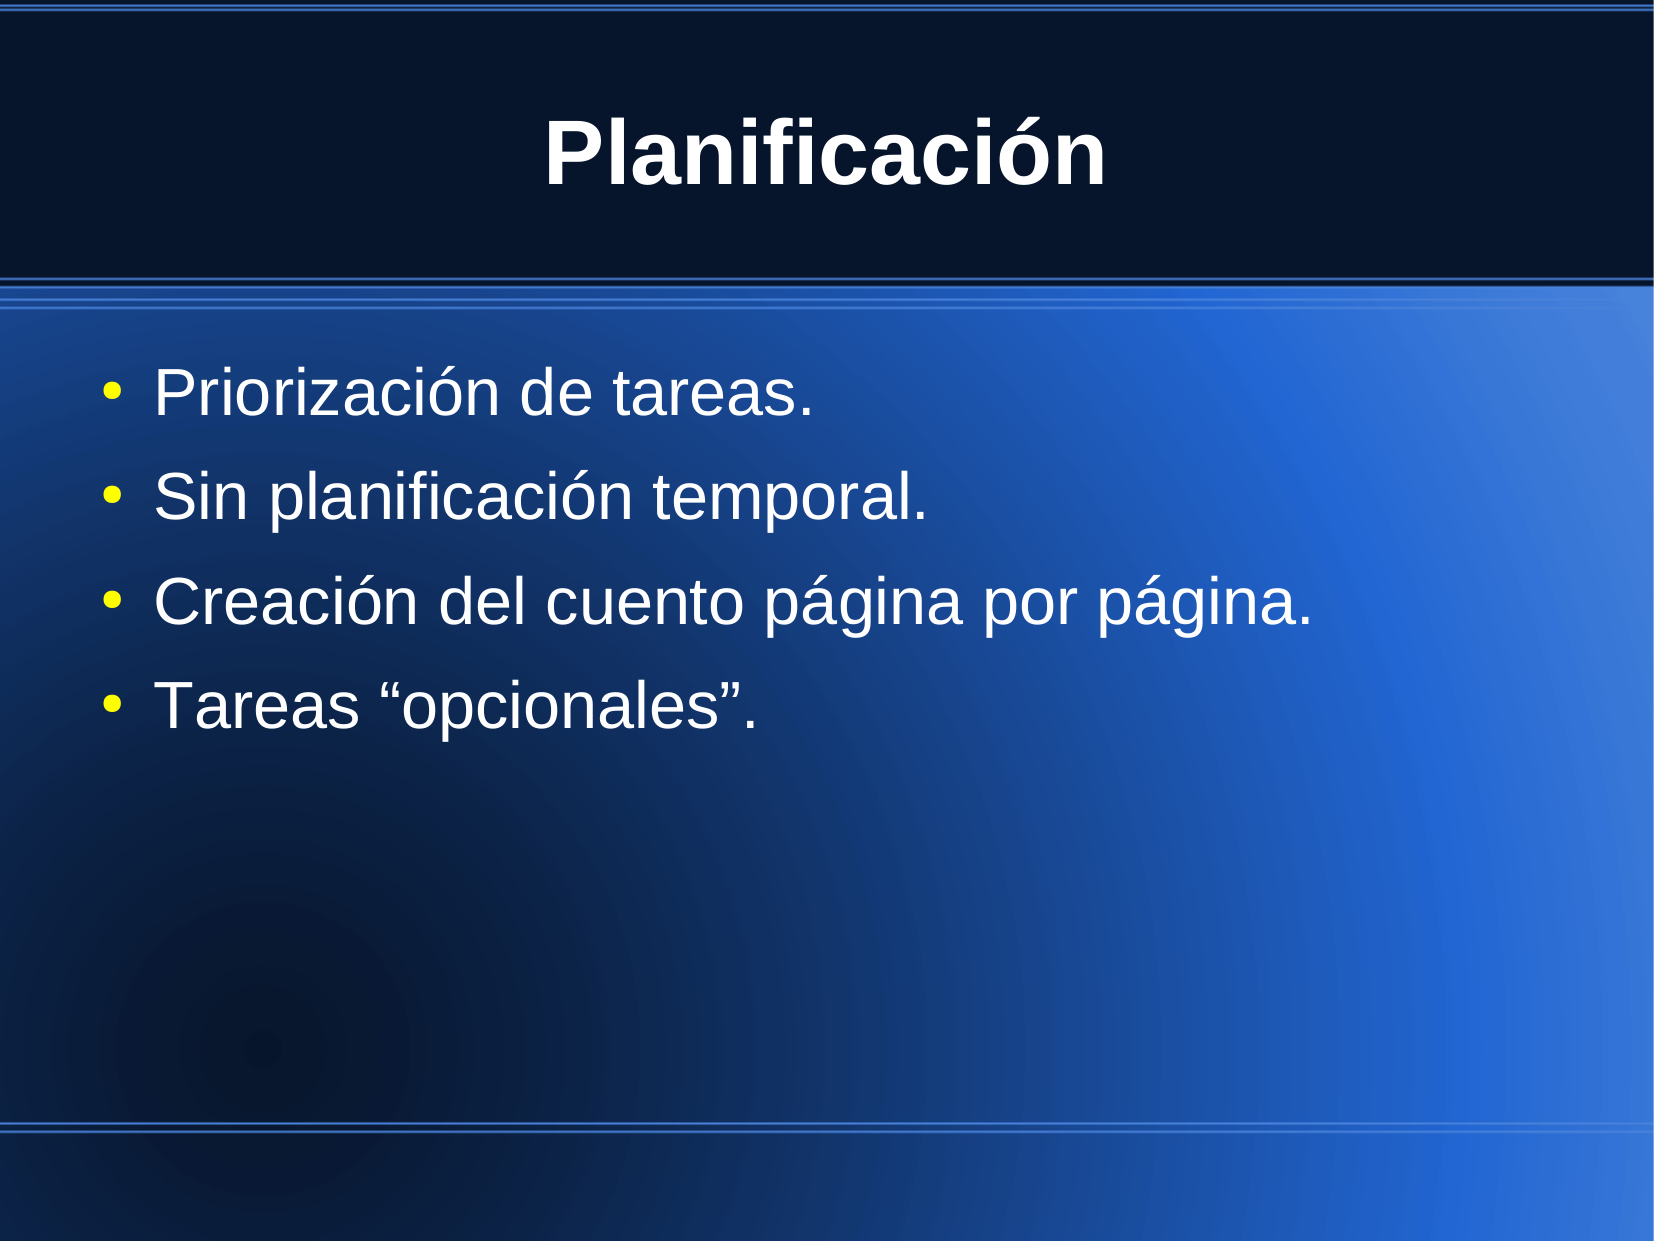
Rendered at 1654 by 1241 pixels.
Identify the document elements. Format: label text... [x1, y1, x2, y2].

title Planificación [82, 49, 1571, 257]
list Priorización de tareas. Sin planificación temporal. Creación del cuento página por página. Tareas “opcionales”. [82, 355, 1571, 1058]
picture [0, 0, 1654, 1241]
